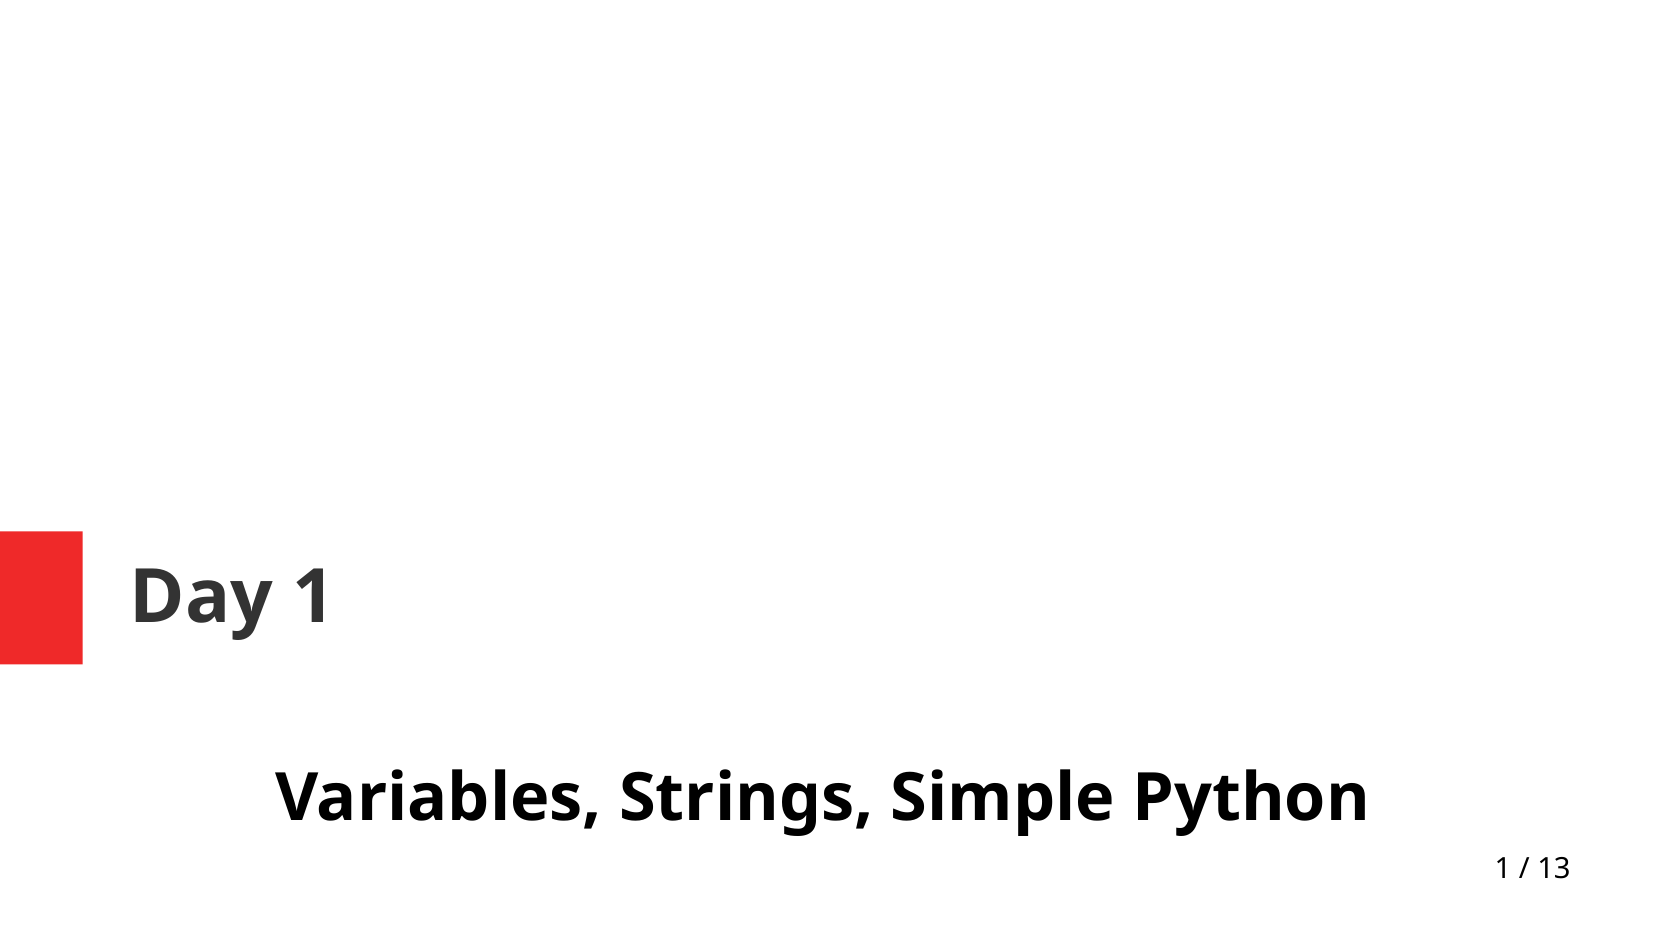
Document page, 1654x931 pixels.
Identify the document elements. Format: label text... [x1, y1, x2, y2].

subtitle Variables, Strings, Simple Python [120, 734, 1526, 856]
title Day 1 [129, 504, 1536, 683]
